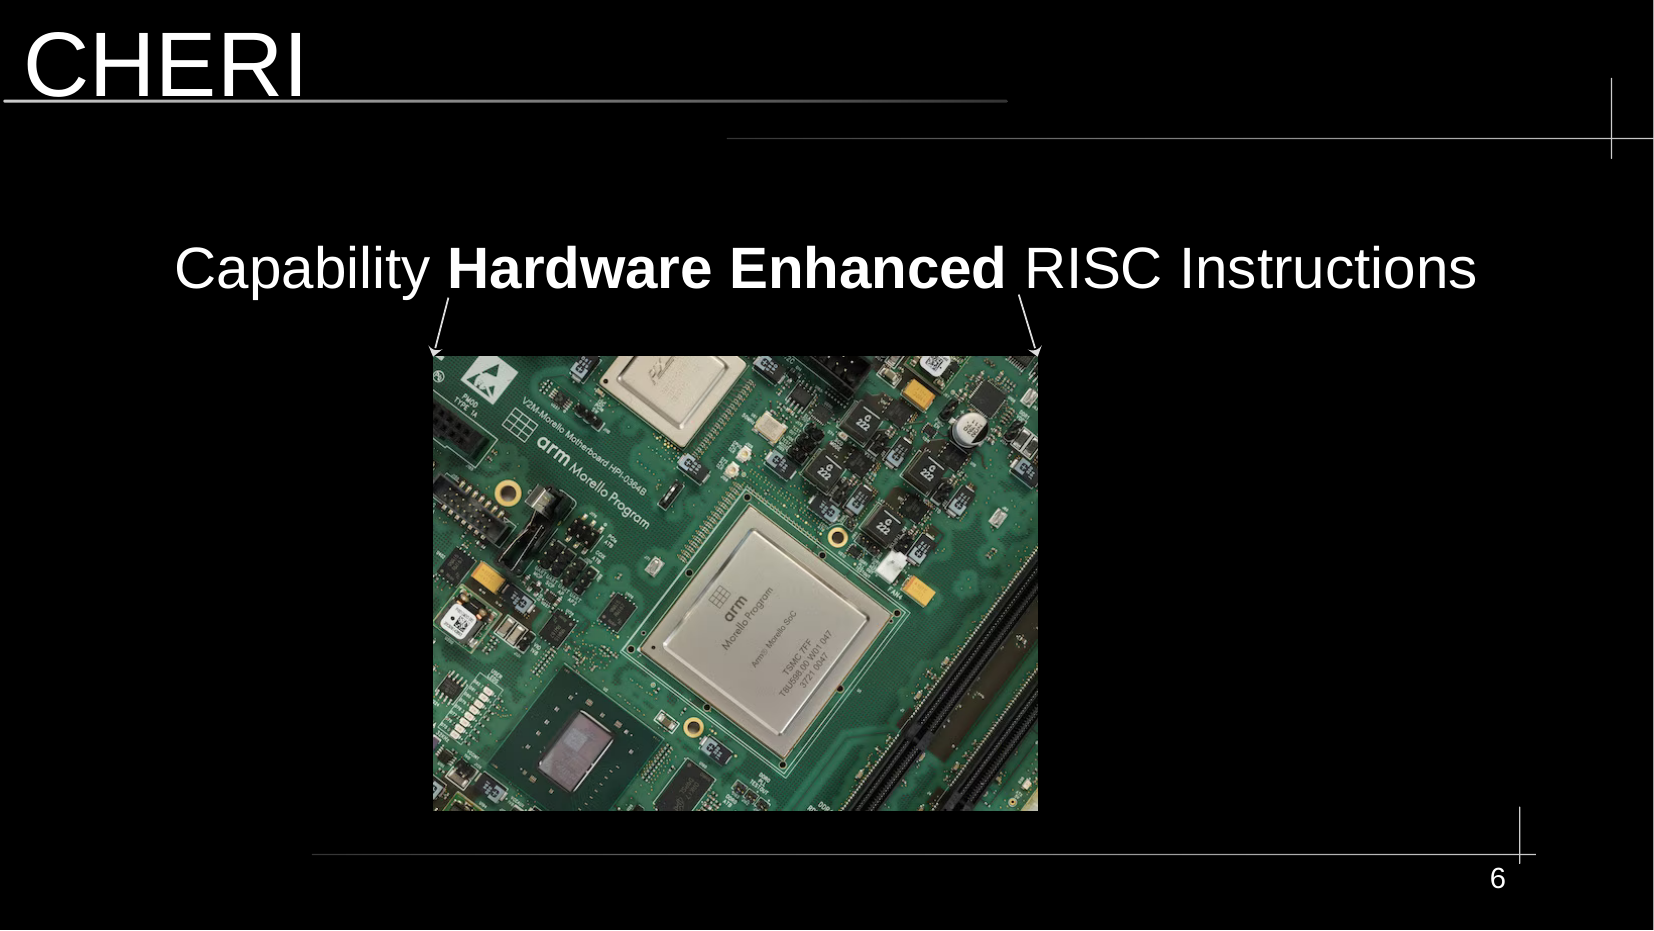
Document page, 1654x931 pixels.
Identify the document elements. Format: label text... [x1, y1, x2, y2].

text_box Capability Hardware Enhanced RISC Instructions [160, 228, 1494, 374]
picture [433, 356, 1038, 811]
title CHERI [23, 11, 1589, 119]
